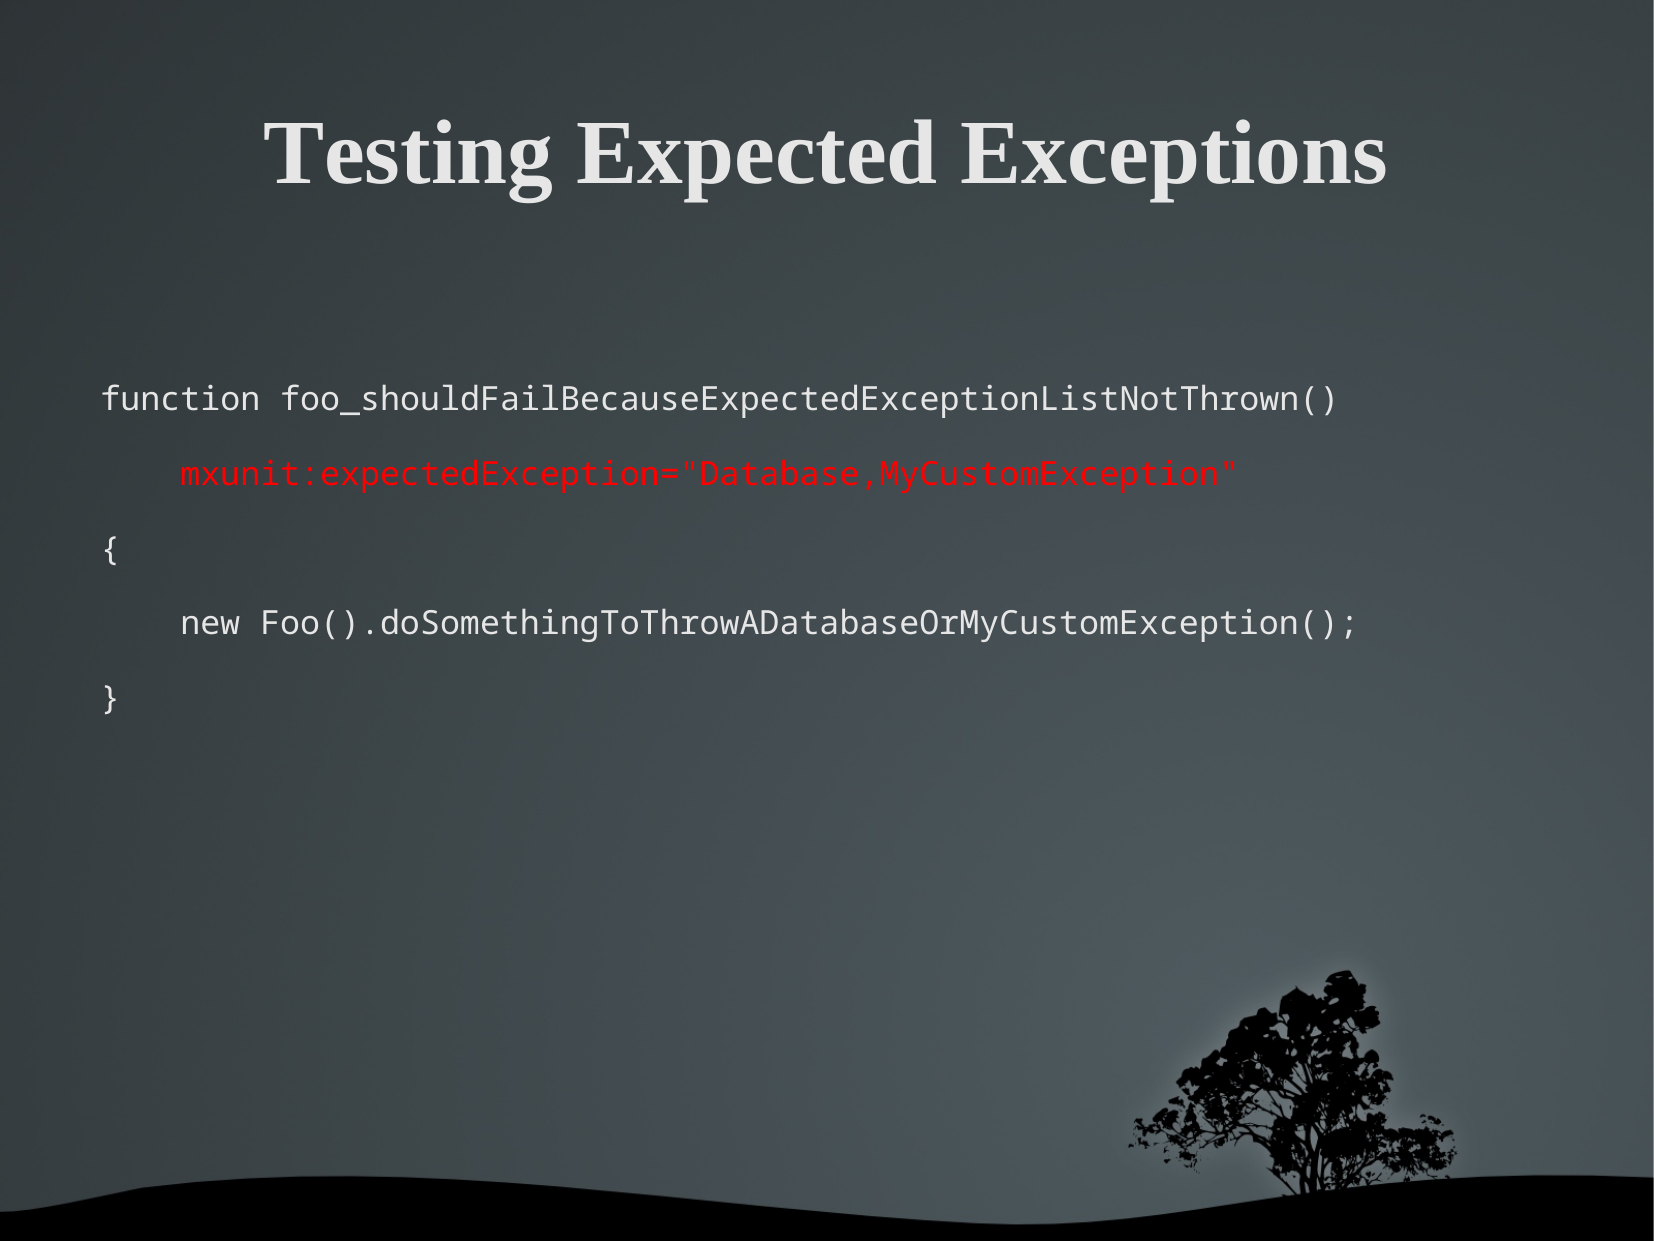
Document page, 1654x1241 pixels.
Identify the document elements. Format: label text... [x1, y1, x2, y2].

list function foo_shouldFailBecauseExpectedExceptionListNotThrown() mxunit:expectedException="Database,MyCustomException" { new Foo().doSomethingToThrowADatabaseOrMyCustomException(); } [82, 375, 1571, 1109]
picture [0, 0, 1654, 1241]
title Testing Expected Exceptions [82, 49, 1571, 257]
